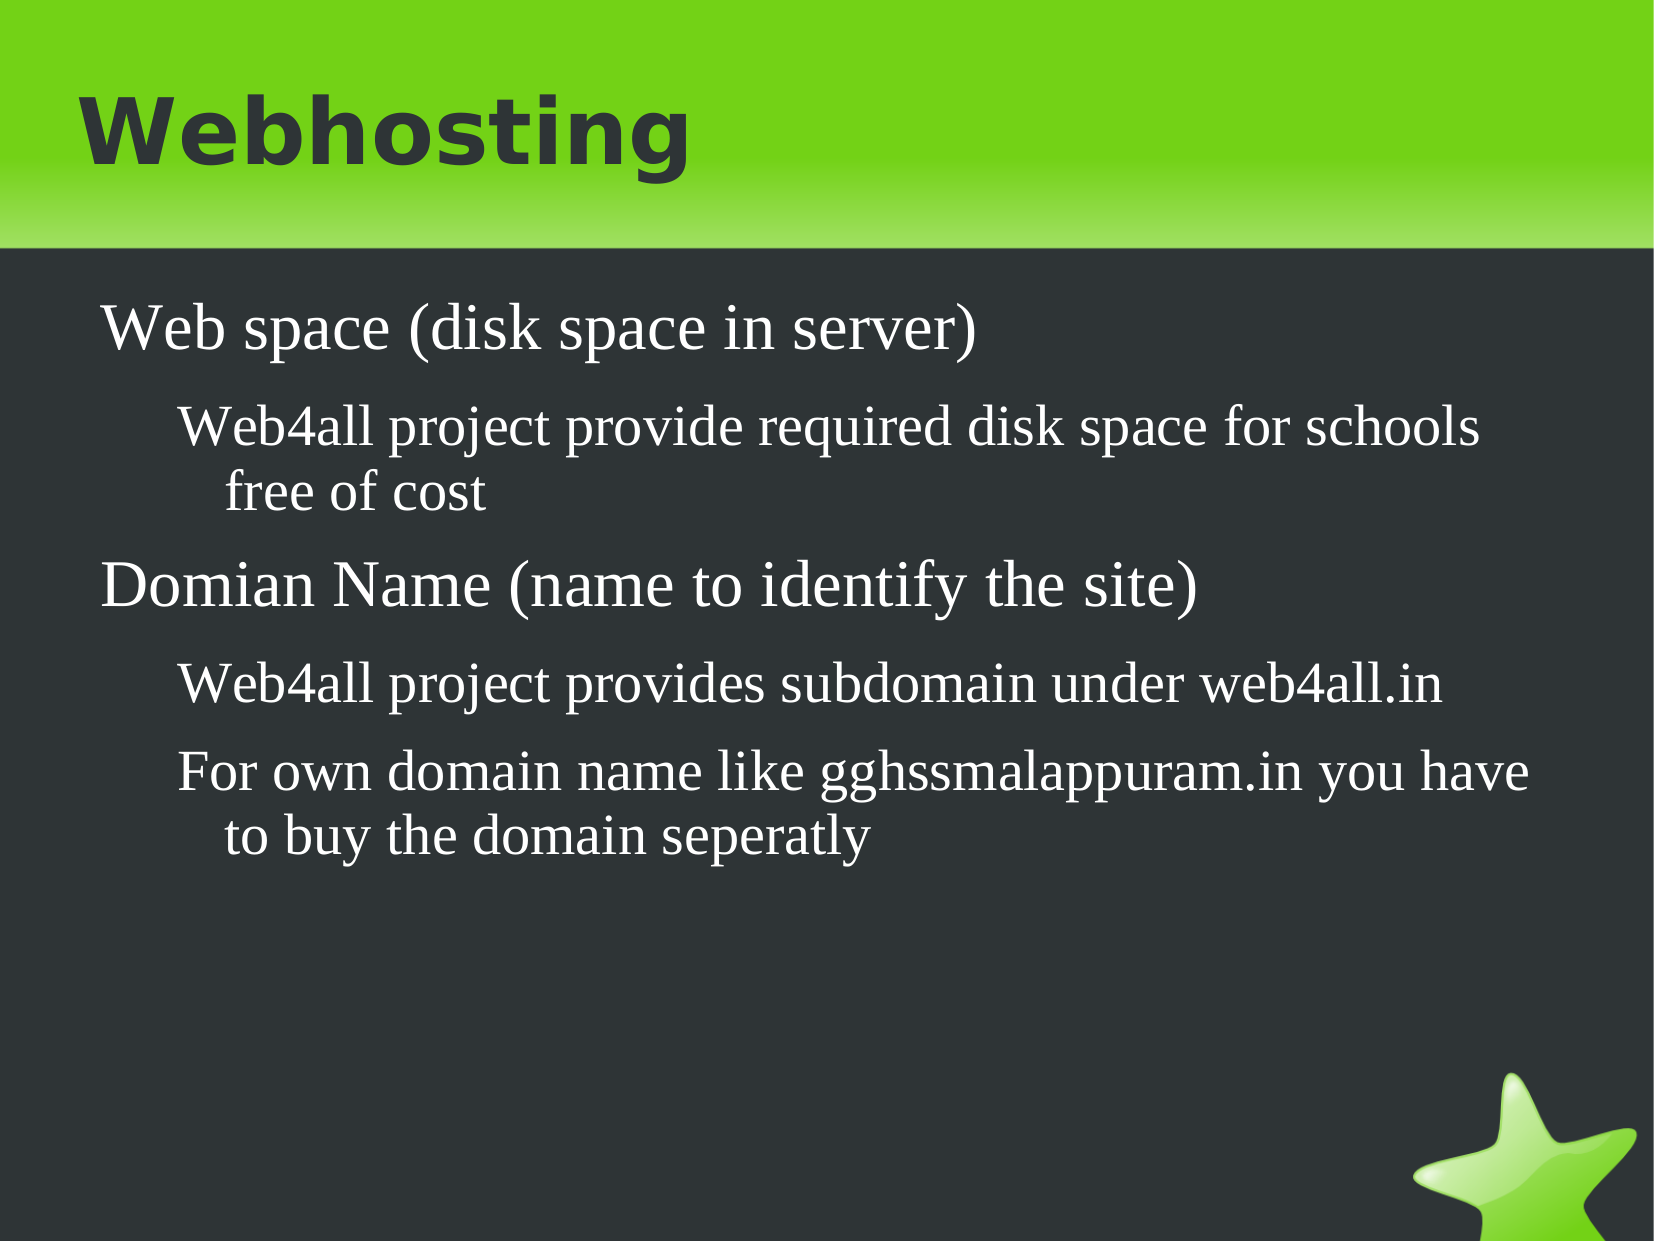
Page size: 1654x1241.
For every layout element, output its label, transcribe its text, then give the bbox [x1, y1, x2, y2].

title Webhosting [76, 29, 1565, 237]
list Web space (disk space in server) Web4all project provide required disk space for schools free of cost Domian Name (name to identify the site) Web4all project provides subdomain under web4all.in For own domain name like gghssmalappuram.in you have to buy the domain seperatly [82, 290, 1571, 1094]
picture [0, 0, 1654, 1241]
